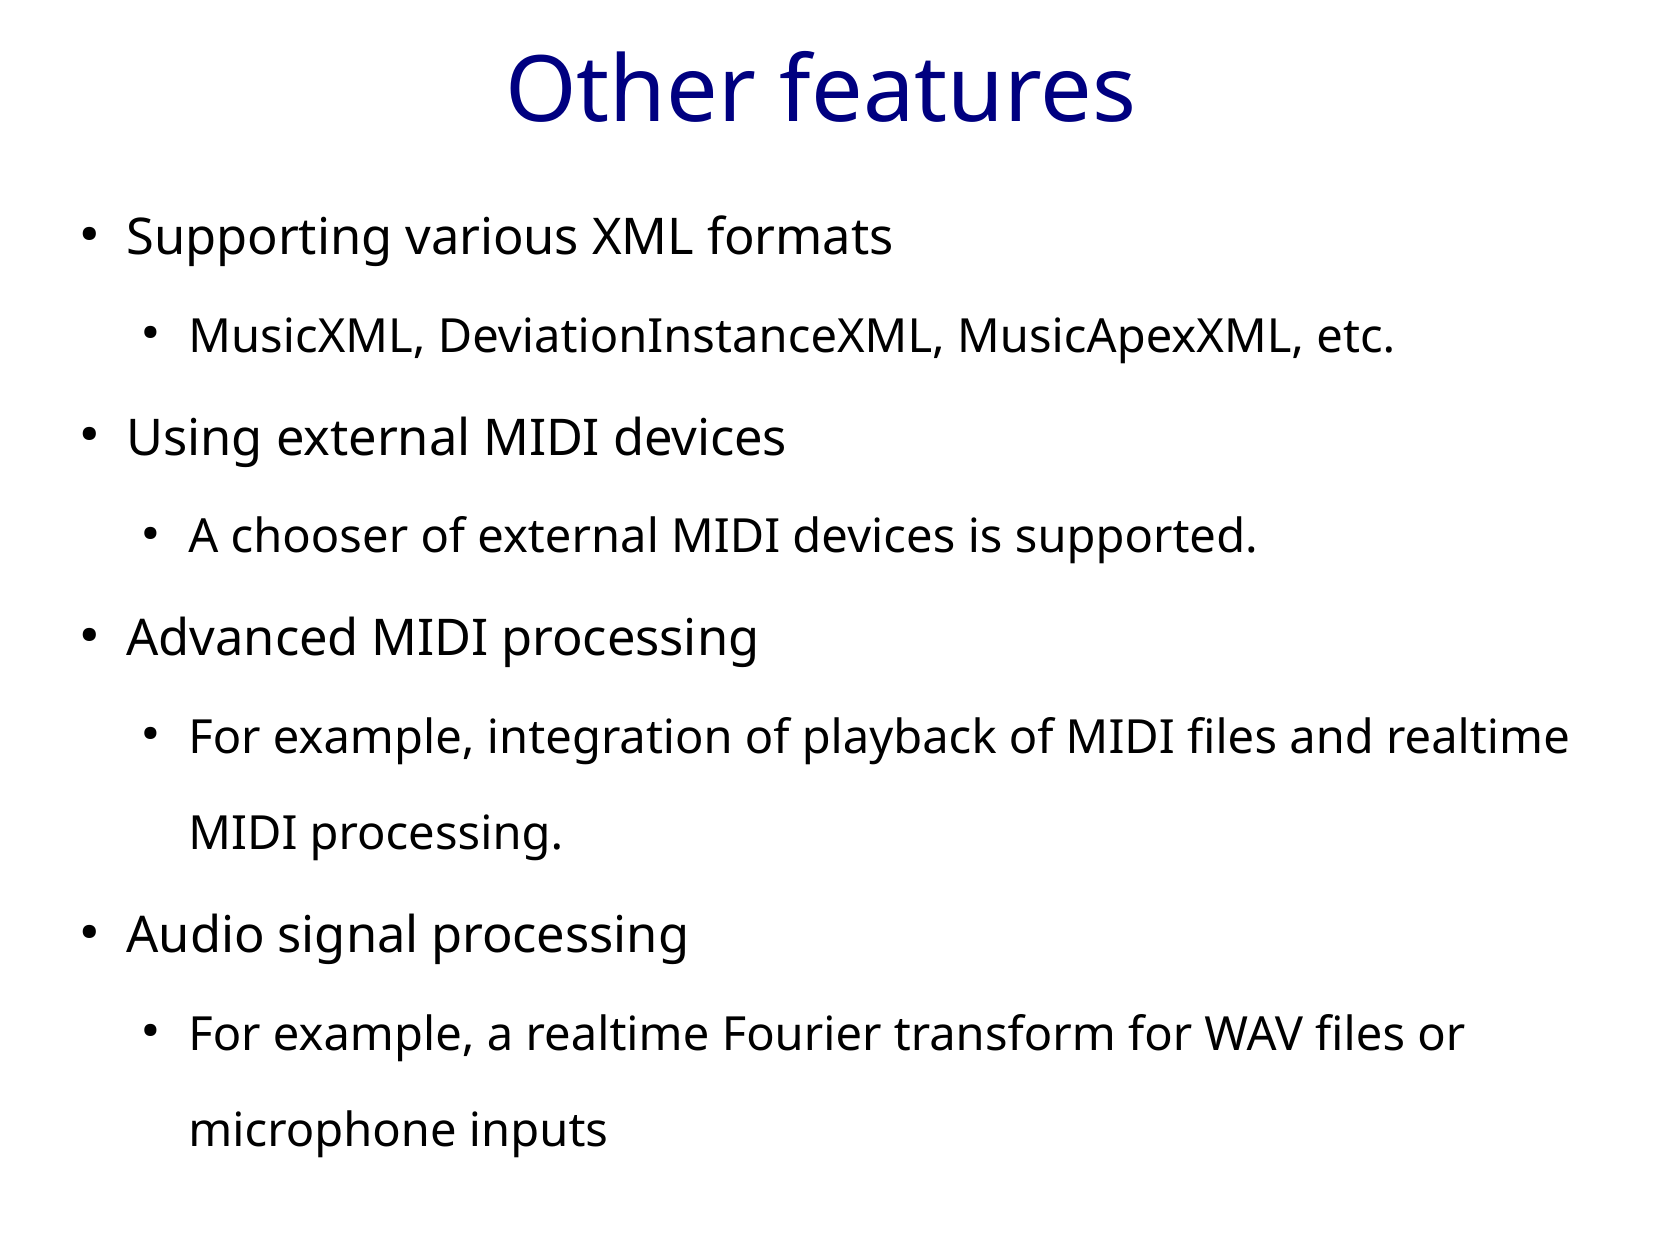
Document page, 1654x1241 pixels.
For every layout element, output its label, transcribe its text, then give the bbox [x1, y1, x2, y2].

list Supporting various XML formats MusicXML, DeviationInstanceXML, MusicApexXML, etc. Using external MIDI devices A chooser of external MIDI devices is supported. Advanced MIDI processing For example, integration of playback of MIDI files and realtime MIDI processing. Audio signal processing For example, a realtime Fourier transform for WAV files or microphone inputs [64, 166, 1595, 1167]
title Other features [76, 33, 1565, 139]
